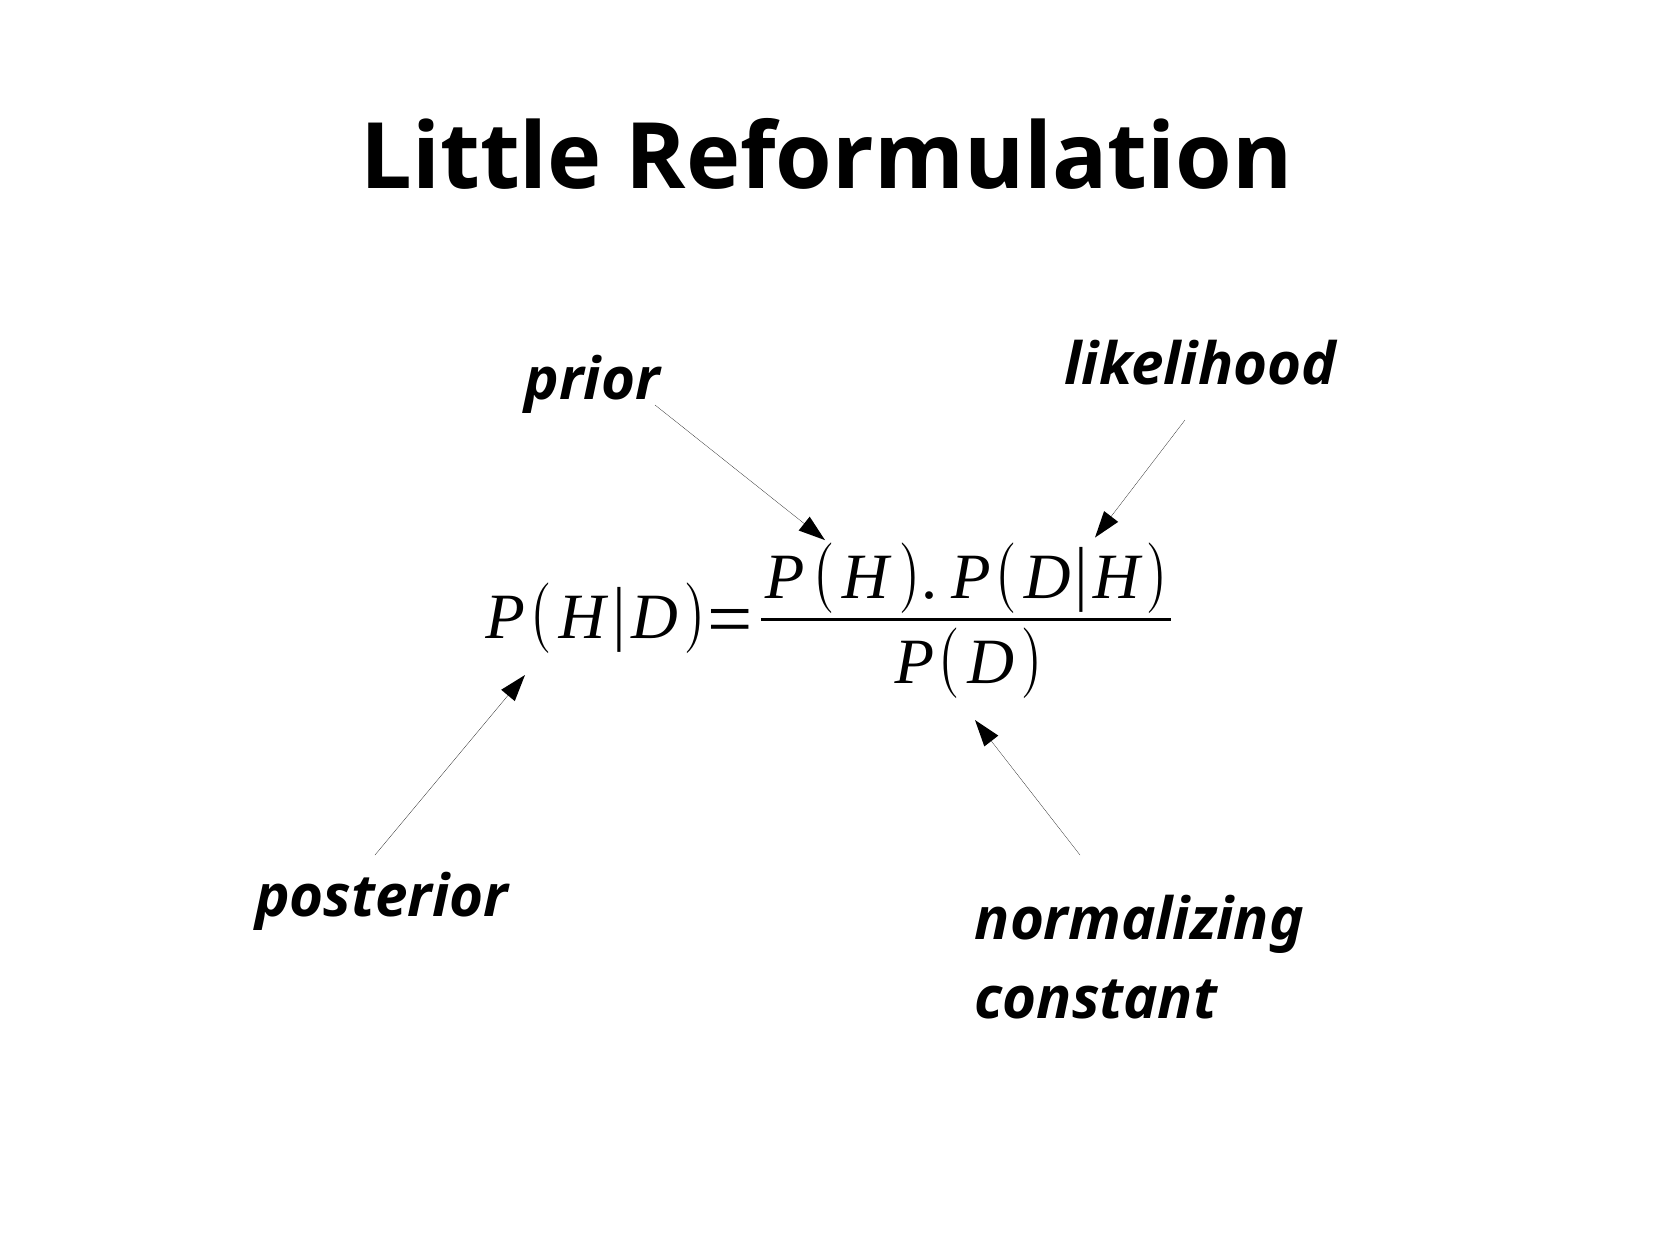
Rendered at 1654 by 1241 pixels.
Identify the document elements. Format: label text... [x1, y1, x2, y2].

text_box prior [510, 330, 811, 414]
text_box posterior [240, 846, 541, 931]
chart [465, 537, 1189, 703]
text_box likelihood [1050, 315, 1411, 467]
title Little Reformulation [82, 49, 1571, 257]
text_box normalizing constant [960, 870, 1411, 1022]
